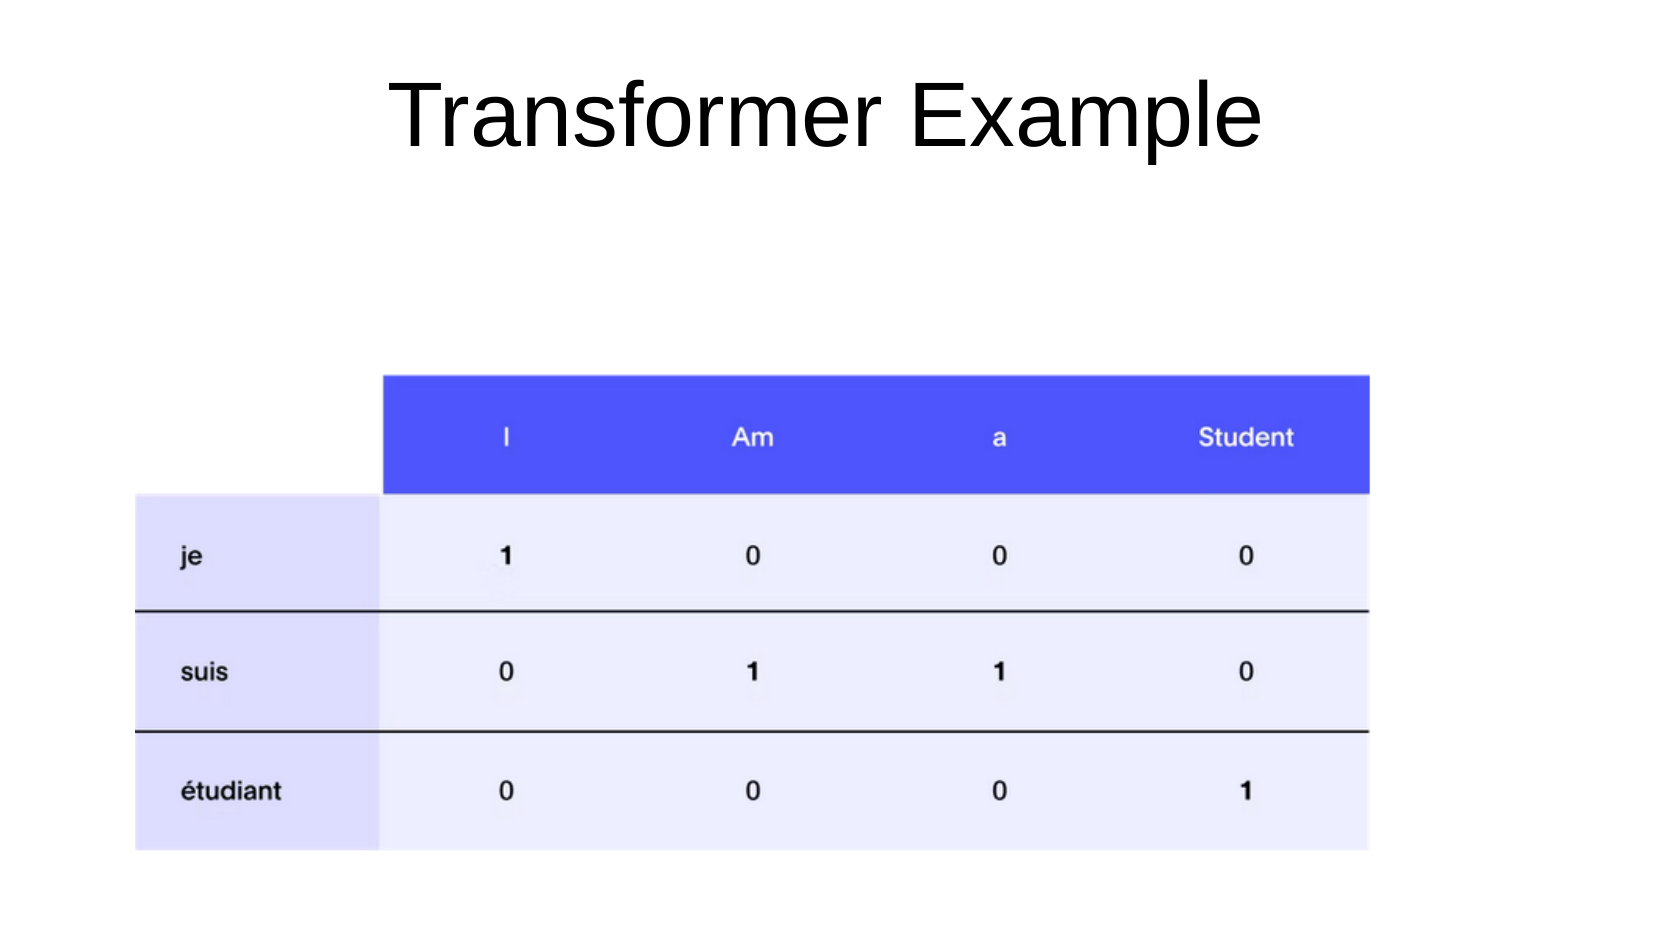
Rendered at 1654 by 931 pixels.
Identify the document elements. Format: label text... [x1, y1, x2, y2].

picture [135, 345, 1381, 860]
title Transformer Example [82, 37, 1571, 193]
